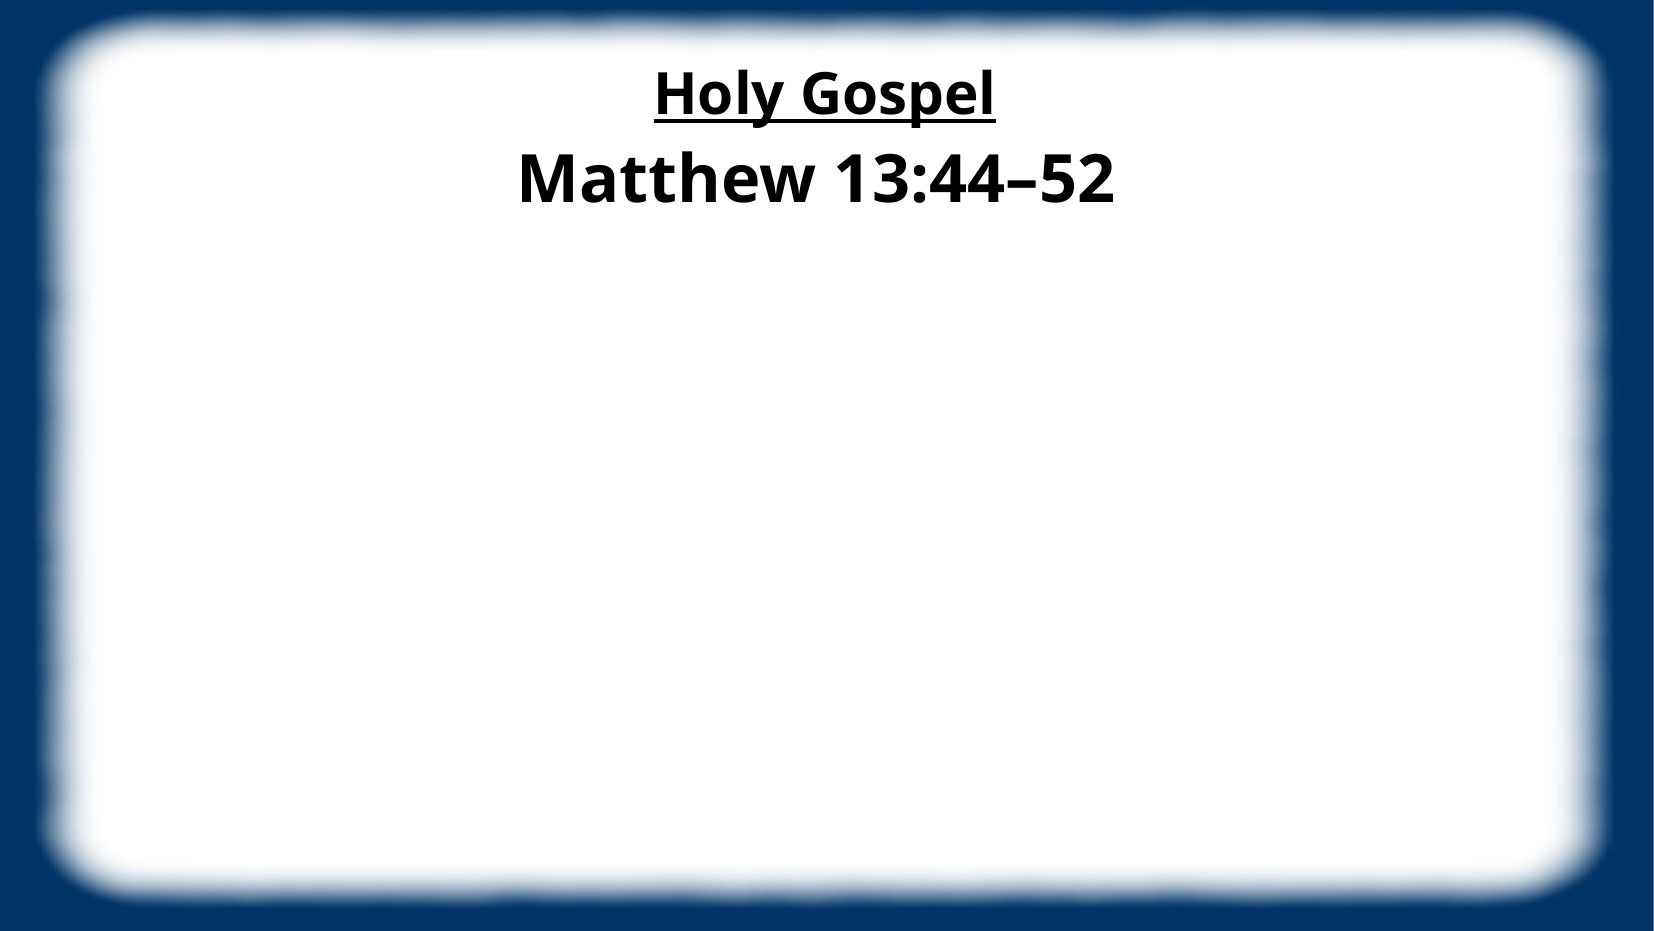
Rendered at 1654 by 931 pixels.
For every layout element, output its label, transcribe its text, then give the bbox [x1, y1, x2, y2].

picture [0, 0, 1654, 931]
text_box Holy Gospel Matthew 13:44–52 [105, 45, 1546, 226]
